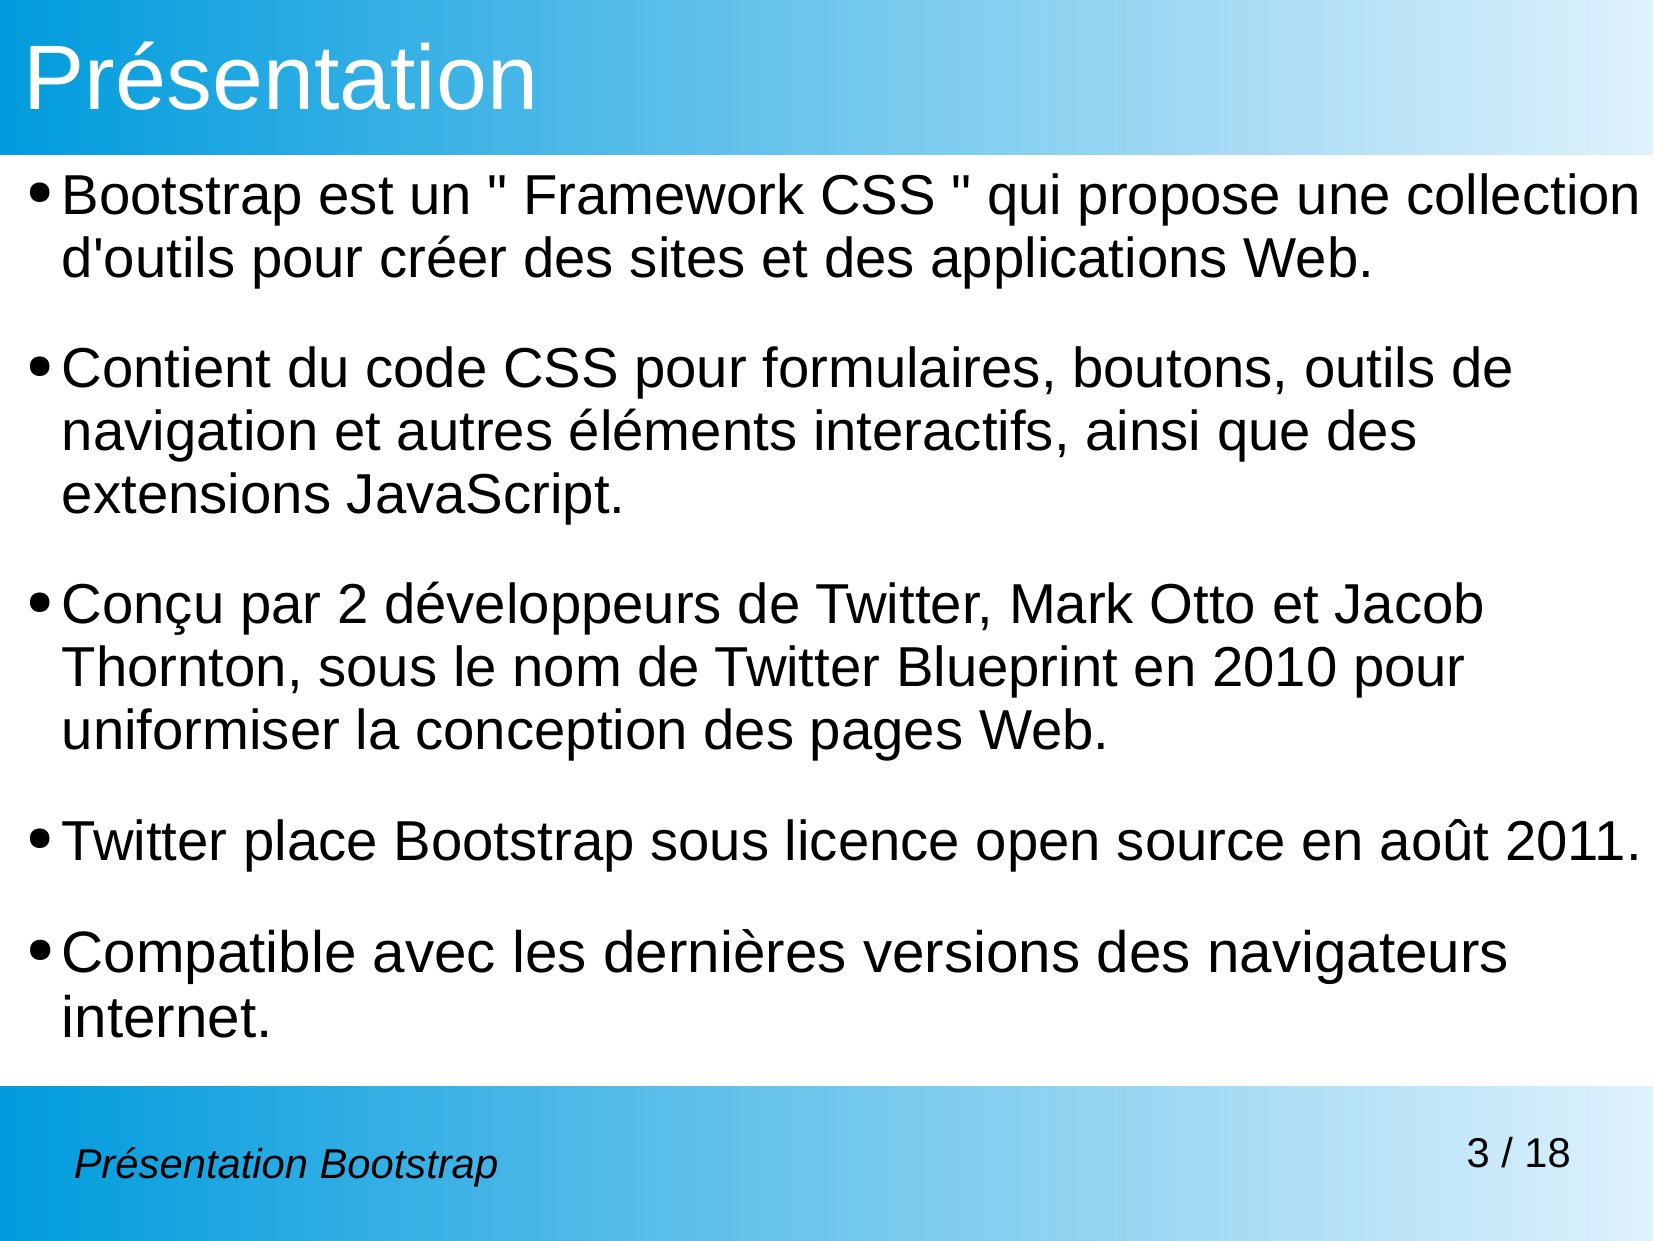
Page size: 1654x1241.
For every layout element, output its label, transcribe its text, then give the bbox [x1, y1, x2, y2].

text_box Bootstrap est un ʺ Framework CSS ʺ qui propose une collection d'outils pour créer des sites et des applications Web. Contient du code CSS pour formulaires, boutons, outils de navigation et autres éléments interactifs, ainsi que des extensions JavaScript. Conçu par 2 développeurs de Twitter, Mark Otto et Jacob Thornton, sous le nom de Twitter Blueprint en 2010 pour uniformiser la conception des pages Web. Twitter place Bootstrap sous licence open source en août 2011. Compatible avec les dernières versions des navigateurs internet. [26, 163, 1646, 1068]
title Présentation [23, 25, 1512, 130]
